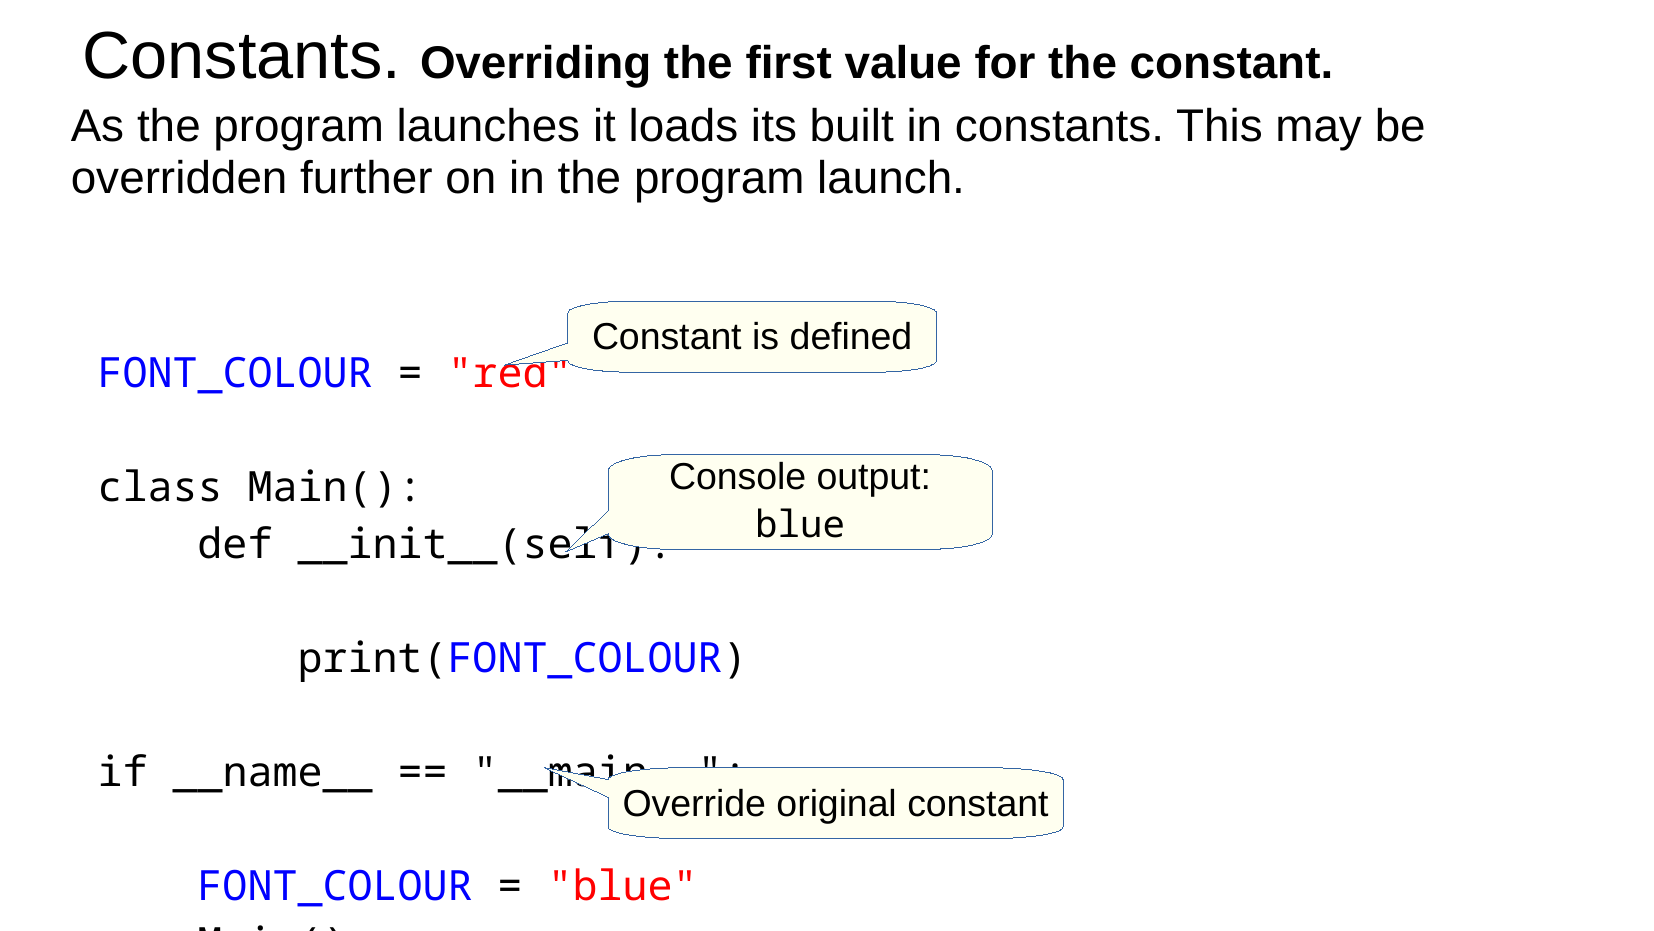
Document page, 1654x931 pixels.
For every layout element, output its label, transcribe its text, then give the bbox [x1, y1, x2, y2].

title Constants. Overriding the first value for the constant. [82, 10, 1571, 101]
text_box As the program launches it loads its built in constants. This may be overridden further on in the program launch. [70, 100, 1559, 357]
text_box Console output: blue [565, 454, 993, 552]
text_box FONT_COLOUR = "red" class Main(): def __init__(self): print(FONT_COLOUR) if __name__ == "__main__": FONT_COLOUR = "blue" Main() [82, 335, 792, 893]
text_box Constant is defined [504, 301, 937, 373]
text_box Override original constant [544, 767, 1064, 839]
